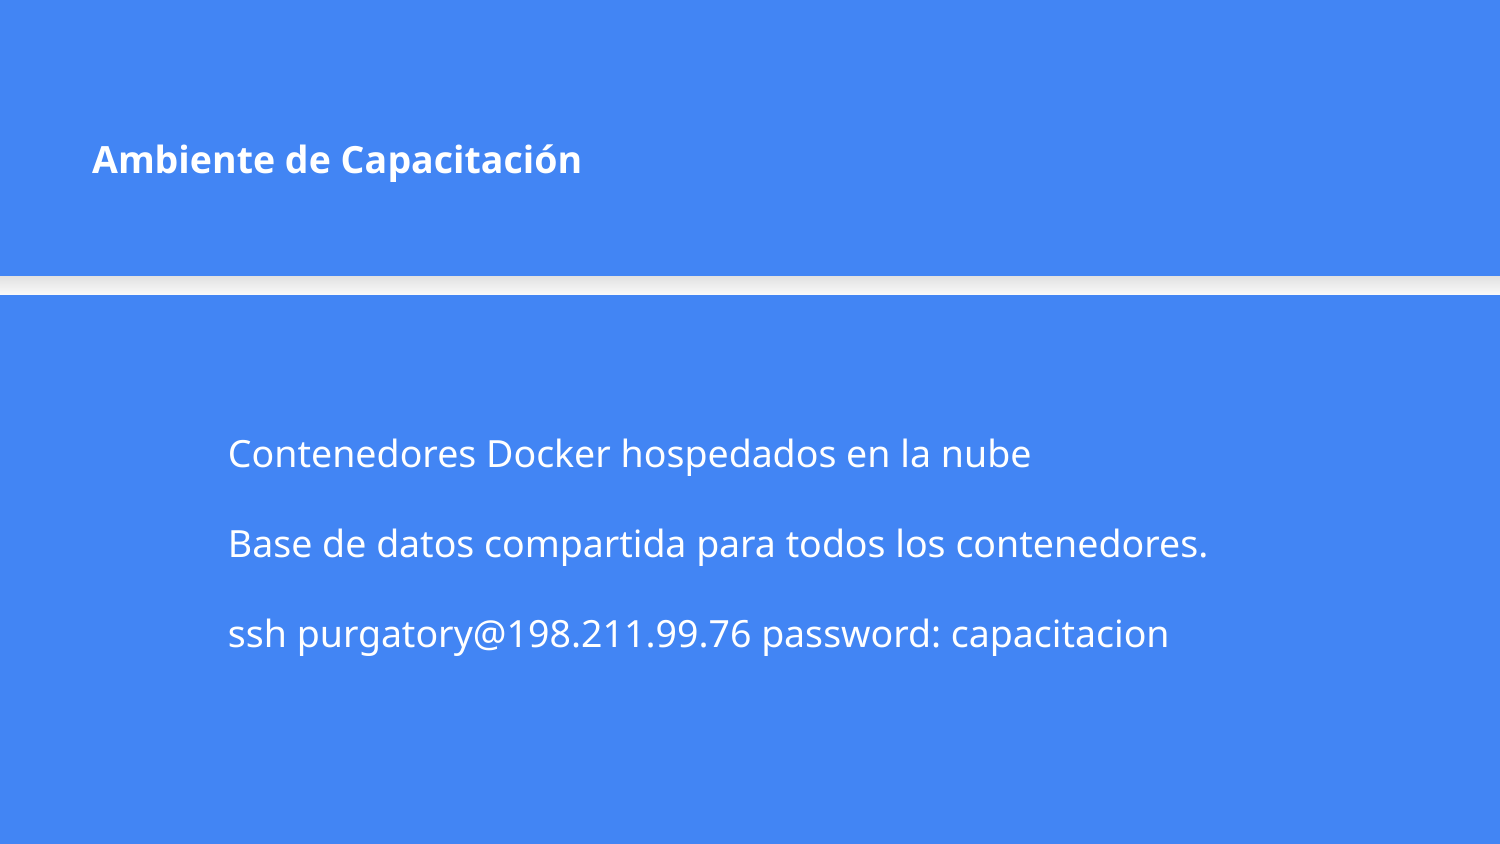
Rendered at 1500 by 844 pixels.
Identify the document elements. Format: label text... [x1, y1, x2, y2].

text_box Contenedores Docker hospedados en la nube Base de datos compartida para todos los contenedores. ssh purgatory@198.211.99.76 password: capacitacion [213, 415, 1440, 795]
text_box Ambiente de Capacitación [77, 62, 1427, 188]
